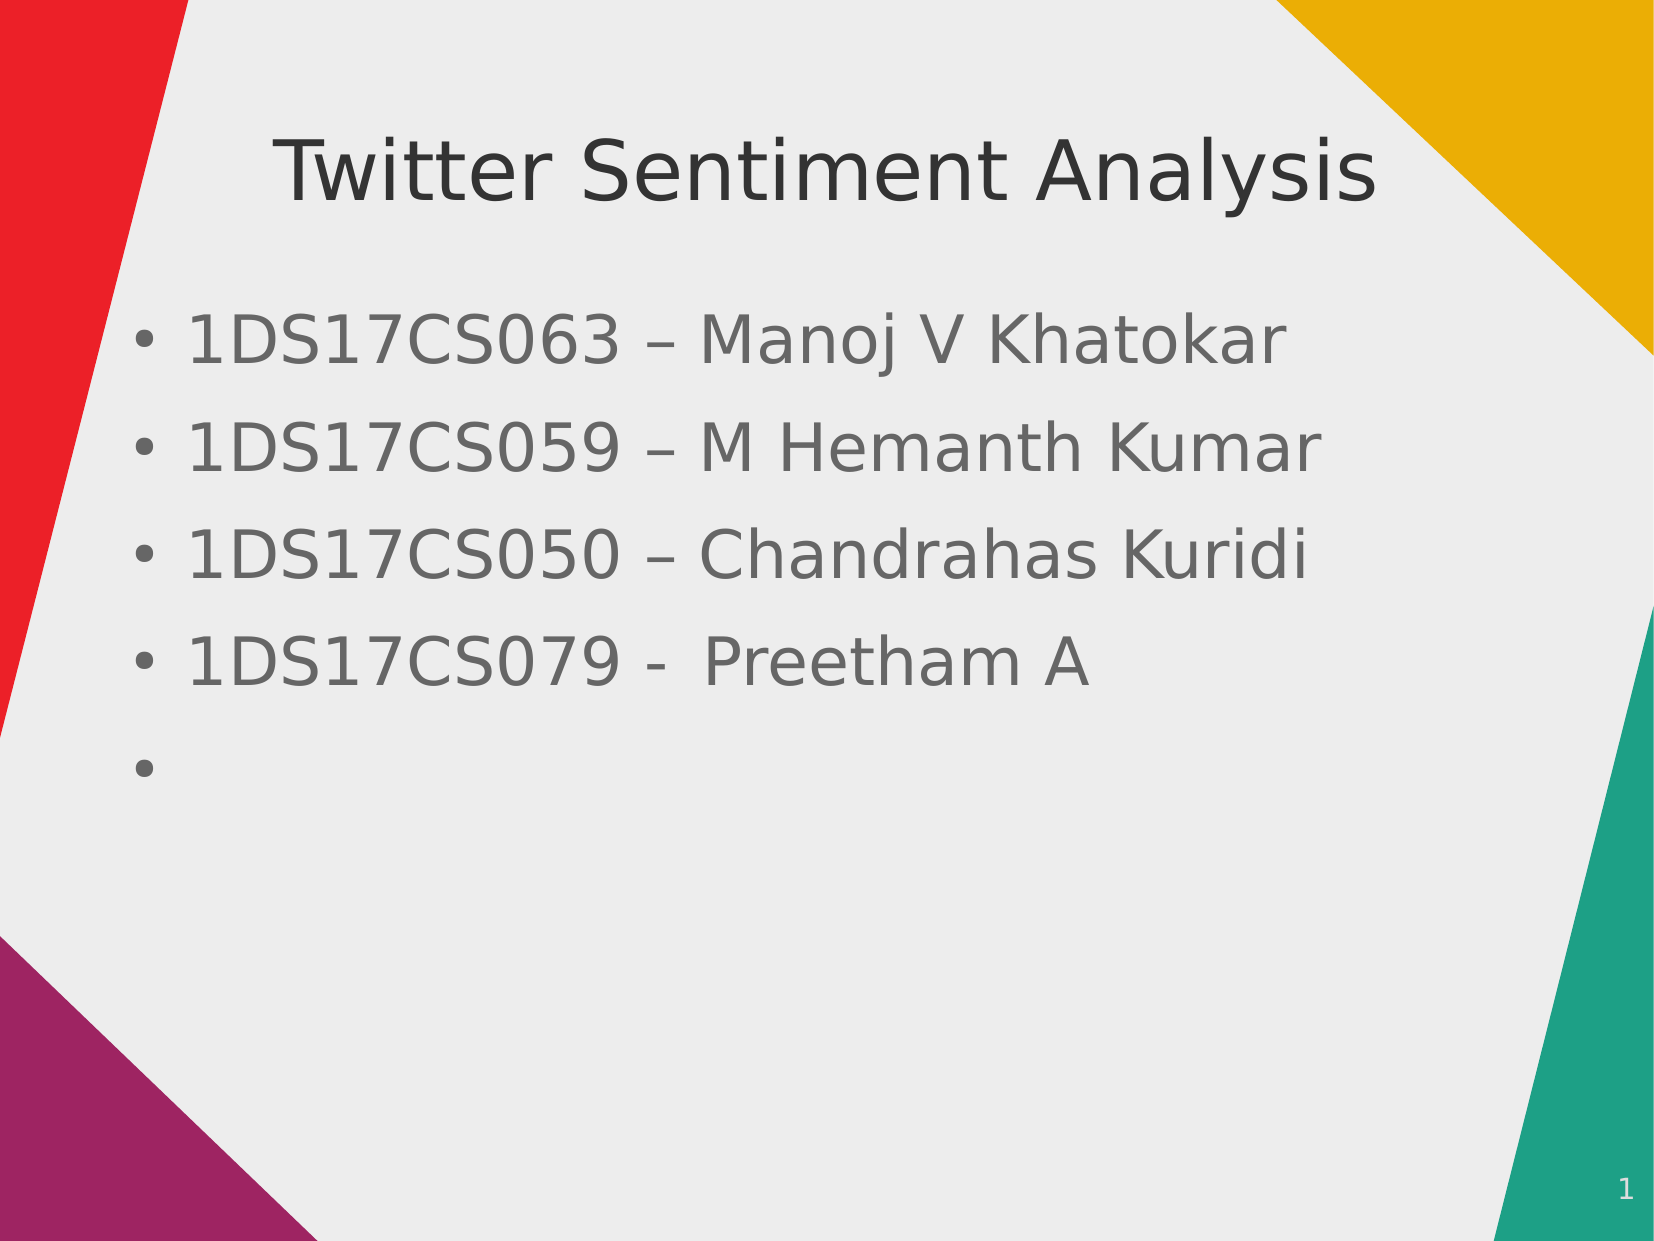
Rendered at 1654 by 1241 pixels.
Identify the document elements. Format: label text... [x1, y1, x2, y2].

list 1DS17CS063 – Manoj V Khatokar 1DS17CS059 – M Hemanth Kumar 1DS17CS050 – Chandrahas Kuridi 1DS17CS079 - Preetham A [114, 302, 1539, 1033]
title Twitter Sentiment Analysis [114, 73, 1539, 271]
